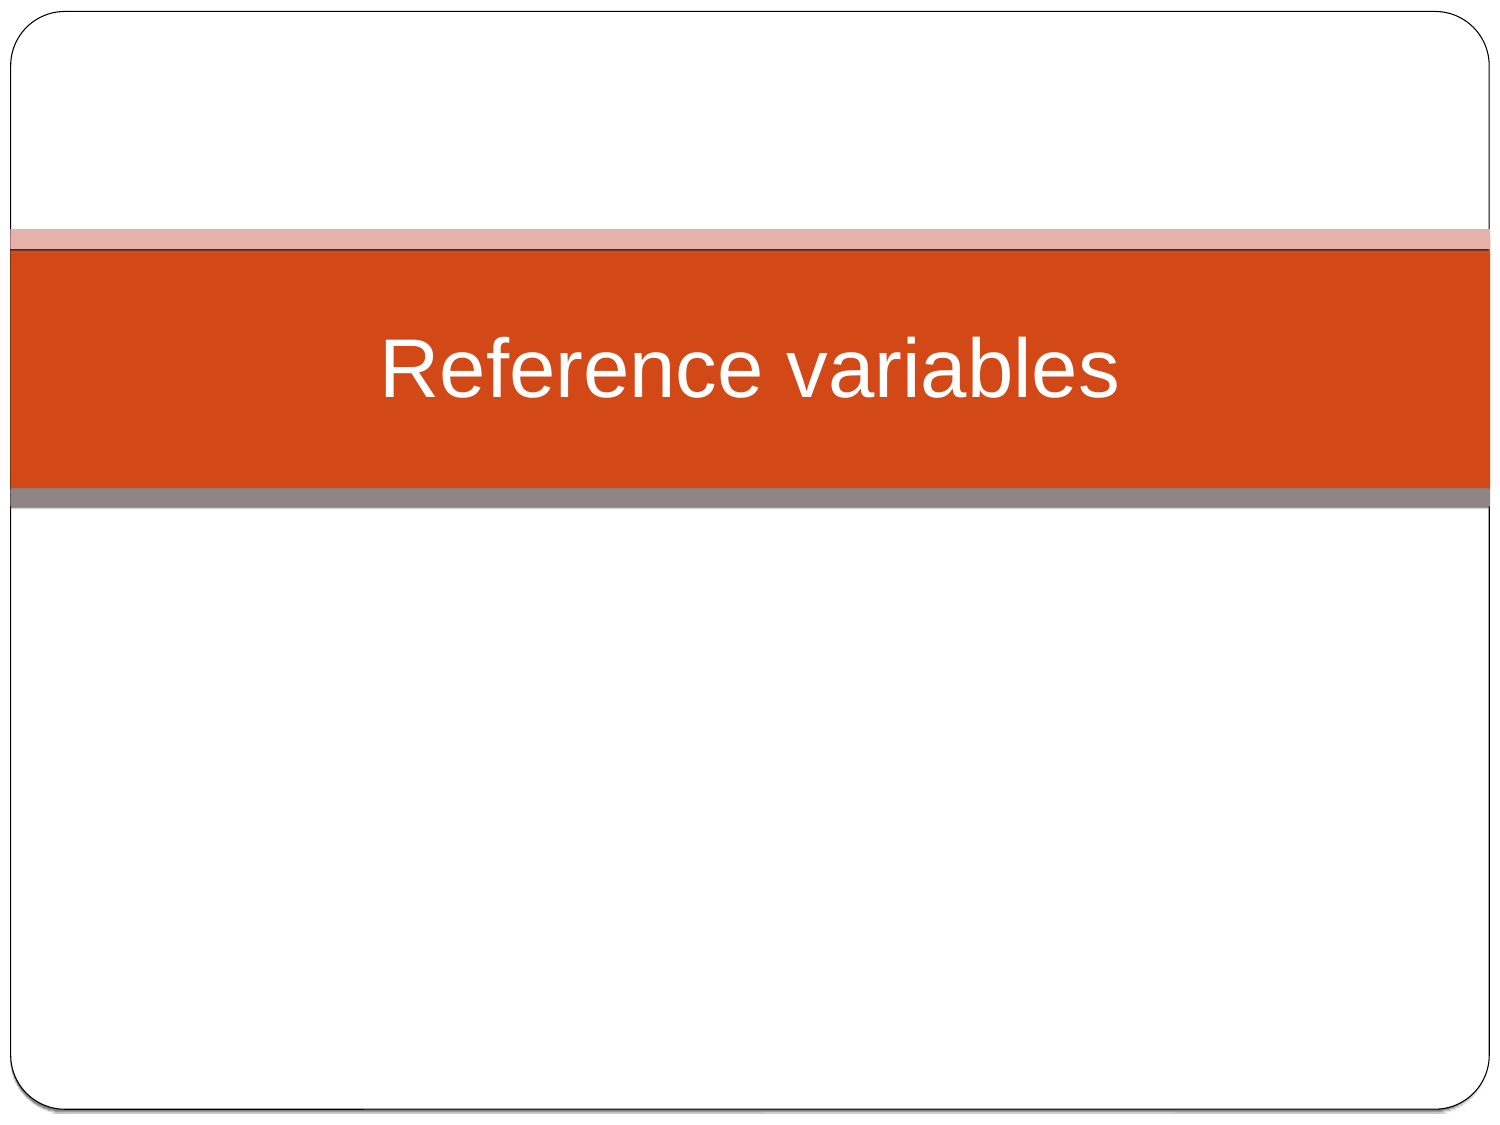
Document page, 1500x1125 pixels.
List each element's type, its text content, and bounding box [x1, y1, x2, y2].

title Reference variables [75, 247, 1425, 489]
